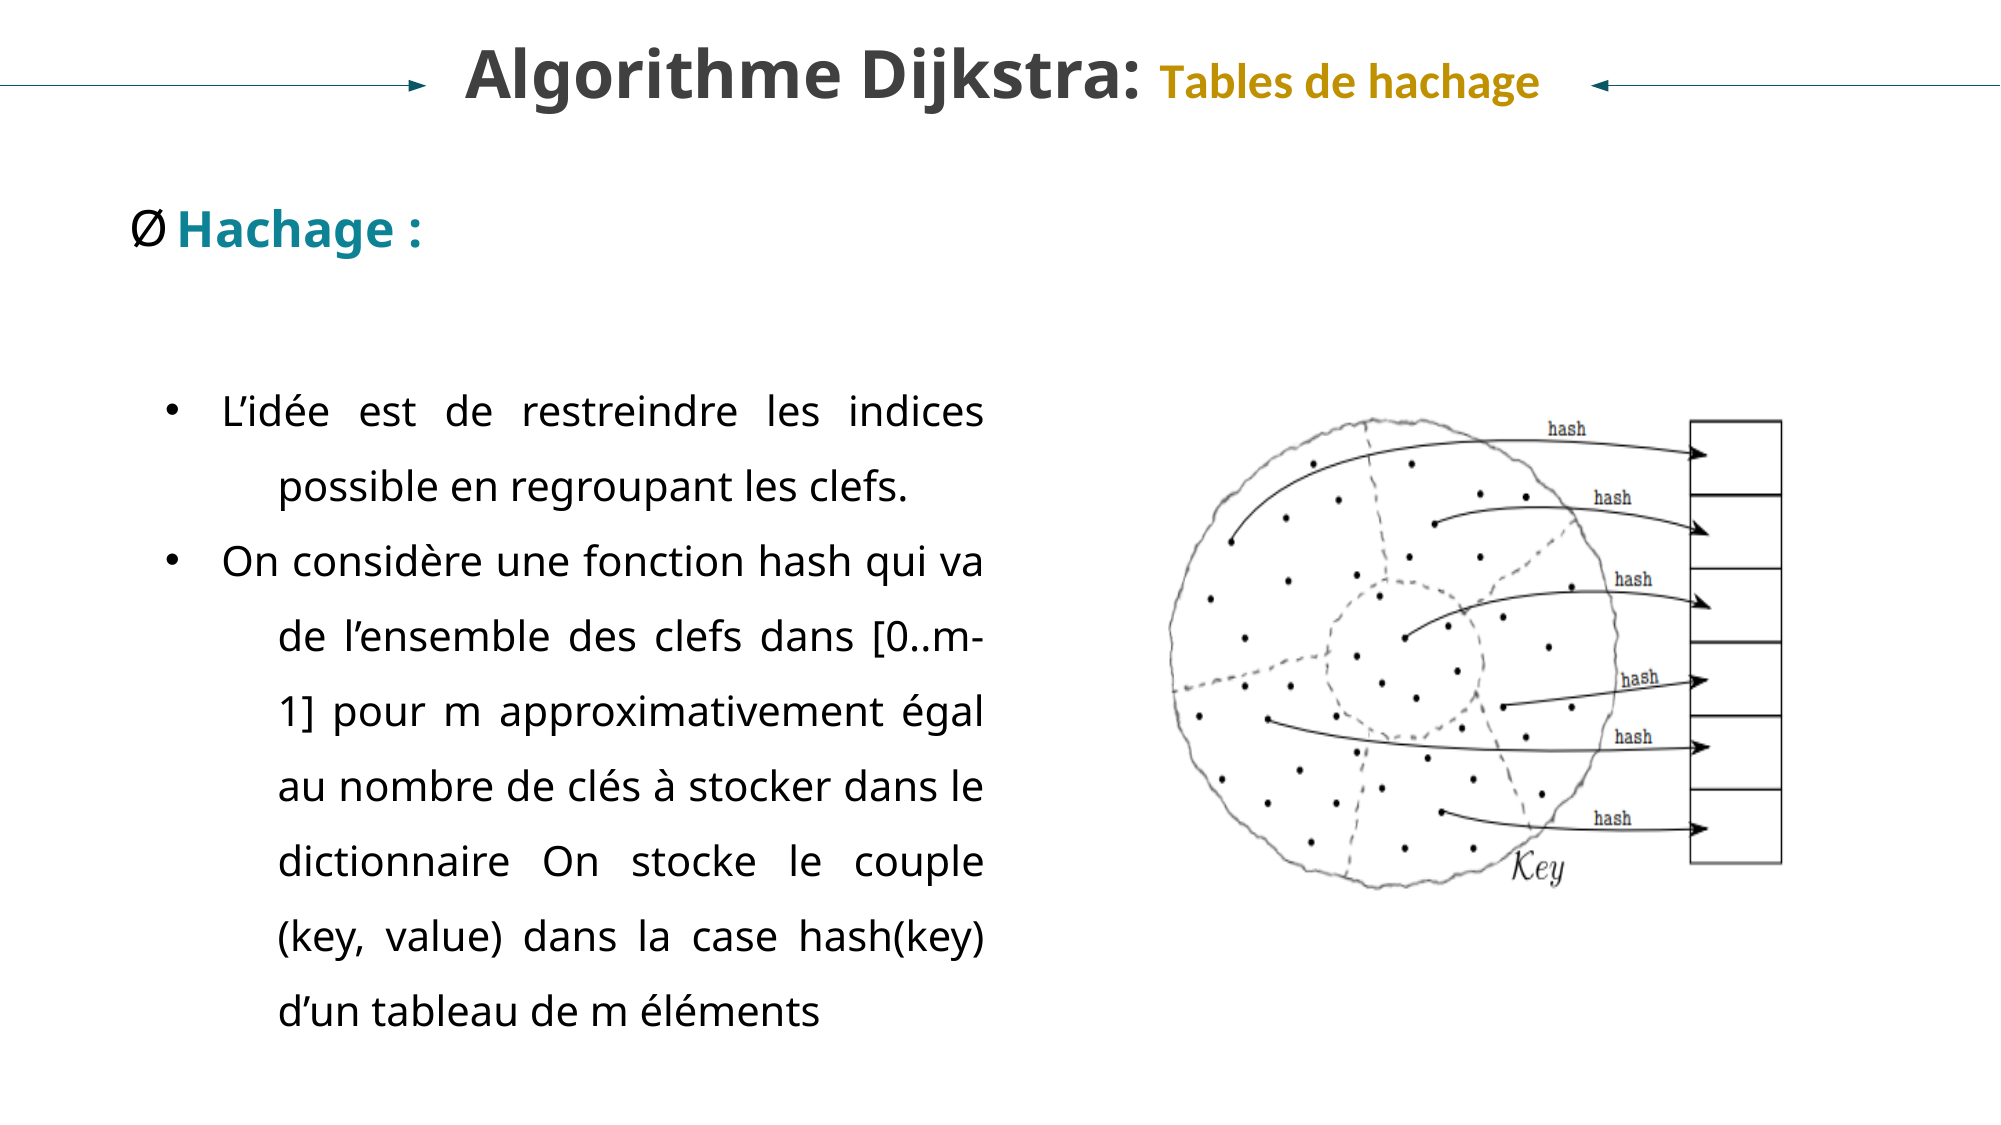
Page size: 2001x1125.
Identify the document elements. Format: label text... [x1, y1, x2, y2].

text_box Algorithme Dijkstra: Tables de hachage [267, 41, 1750, 115]
picture [1134, 369, 1832, 936]
text_box Hachage : [114, 189, 1560, 266]
text_box L’idée est de restreindre les indices possible en regroupant les clefs. On considère une fonction hash qui va de l’ensemble des clefs dans [0..m-1] pour m approximativement égal au nombre de clés à stocker dans le dictionnaire On stocke le couple (key, value) dans la case hash(key) d’un tableau de m éléments [150, 351, 1000, 964]
